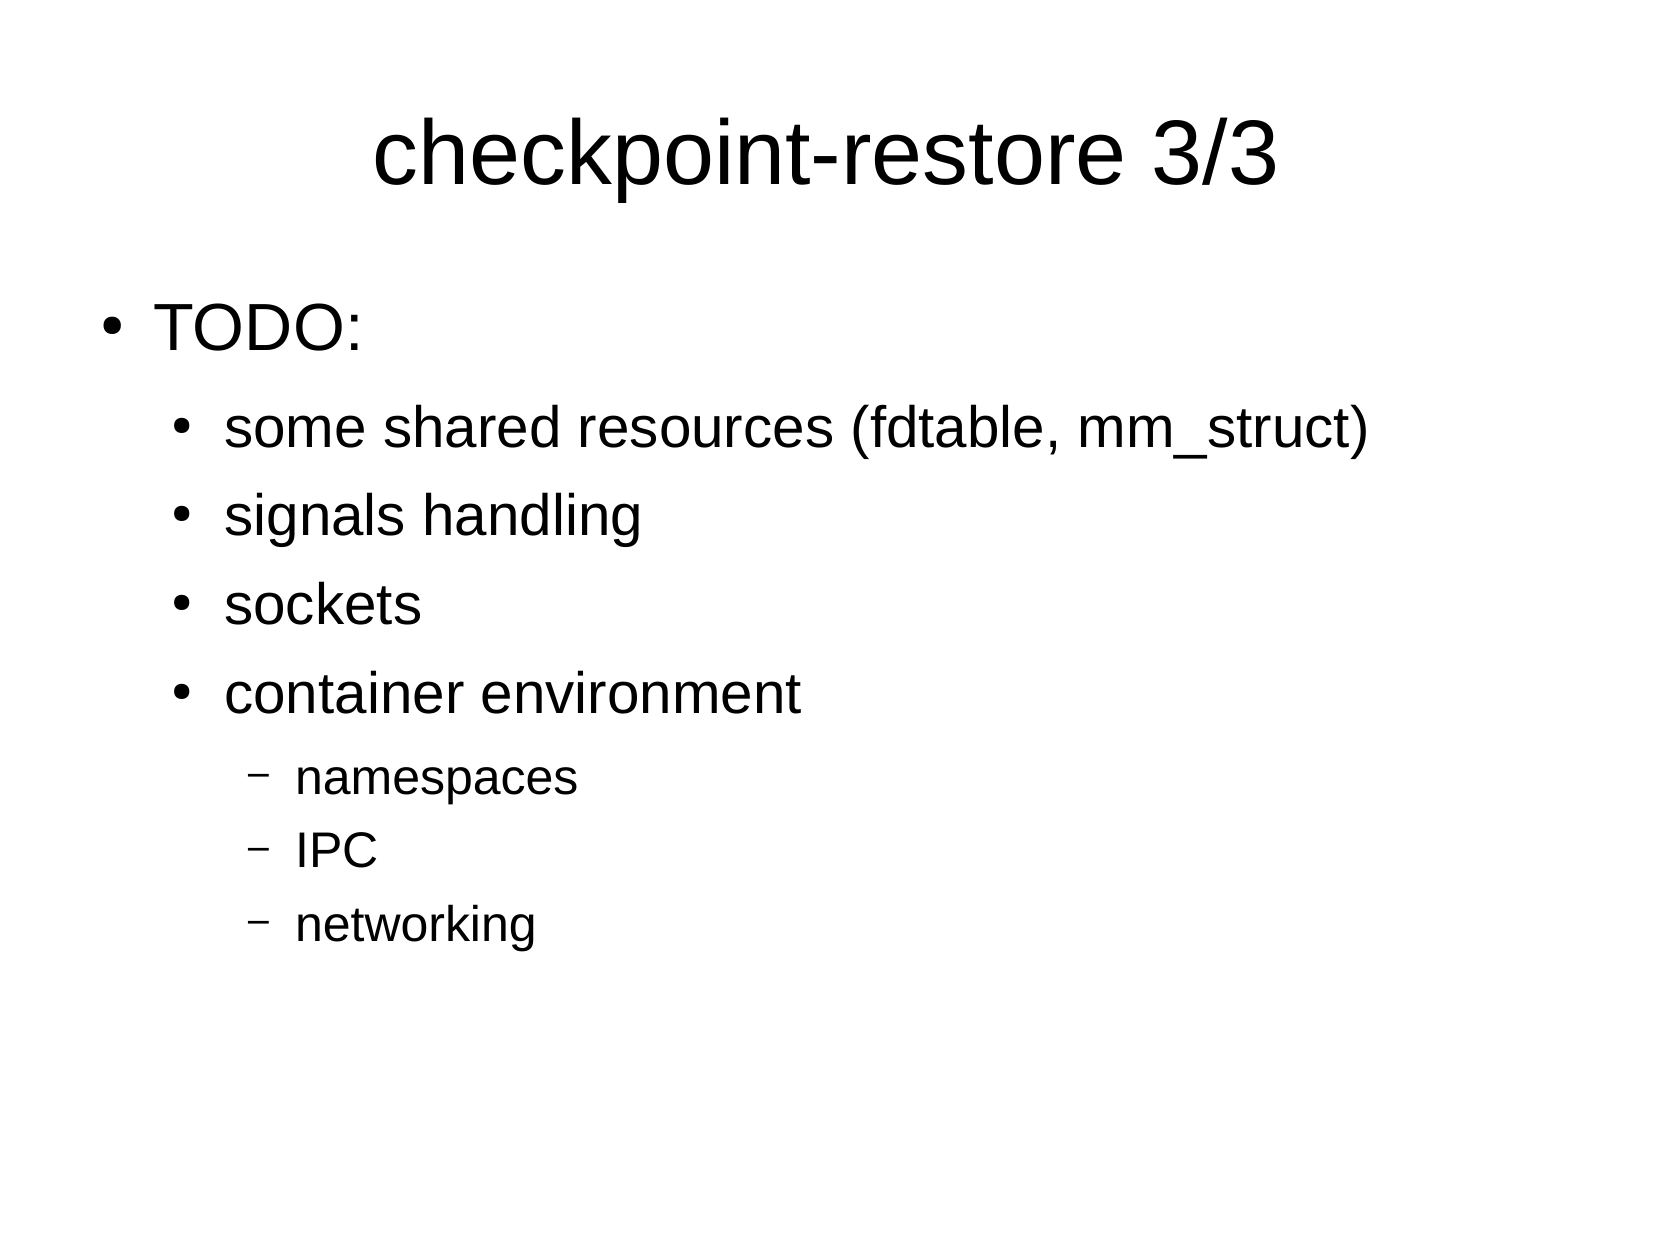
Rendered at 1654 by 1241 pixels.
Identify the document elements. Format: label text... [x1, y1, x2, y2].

title checkpoint-restore 3/3 [82, 49, 1571, 257]
list TODO: some shared resources (fdtable, mm_struct) signals handling sockets container environment namespaces IPC networking [82, 290, 1571, 1109]
